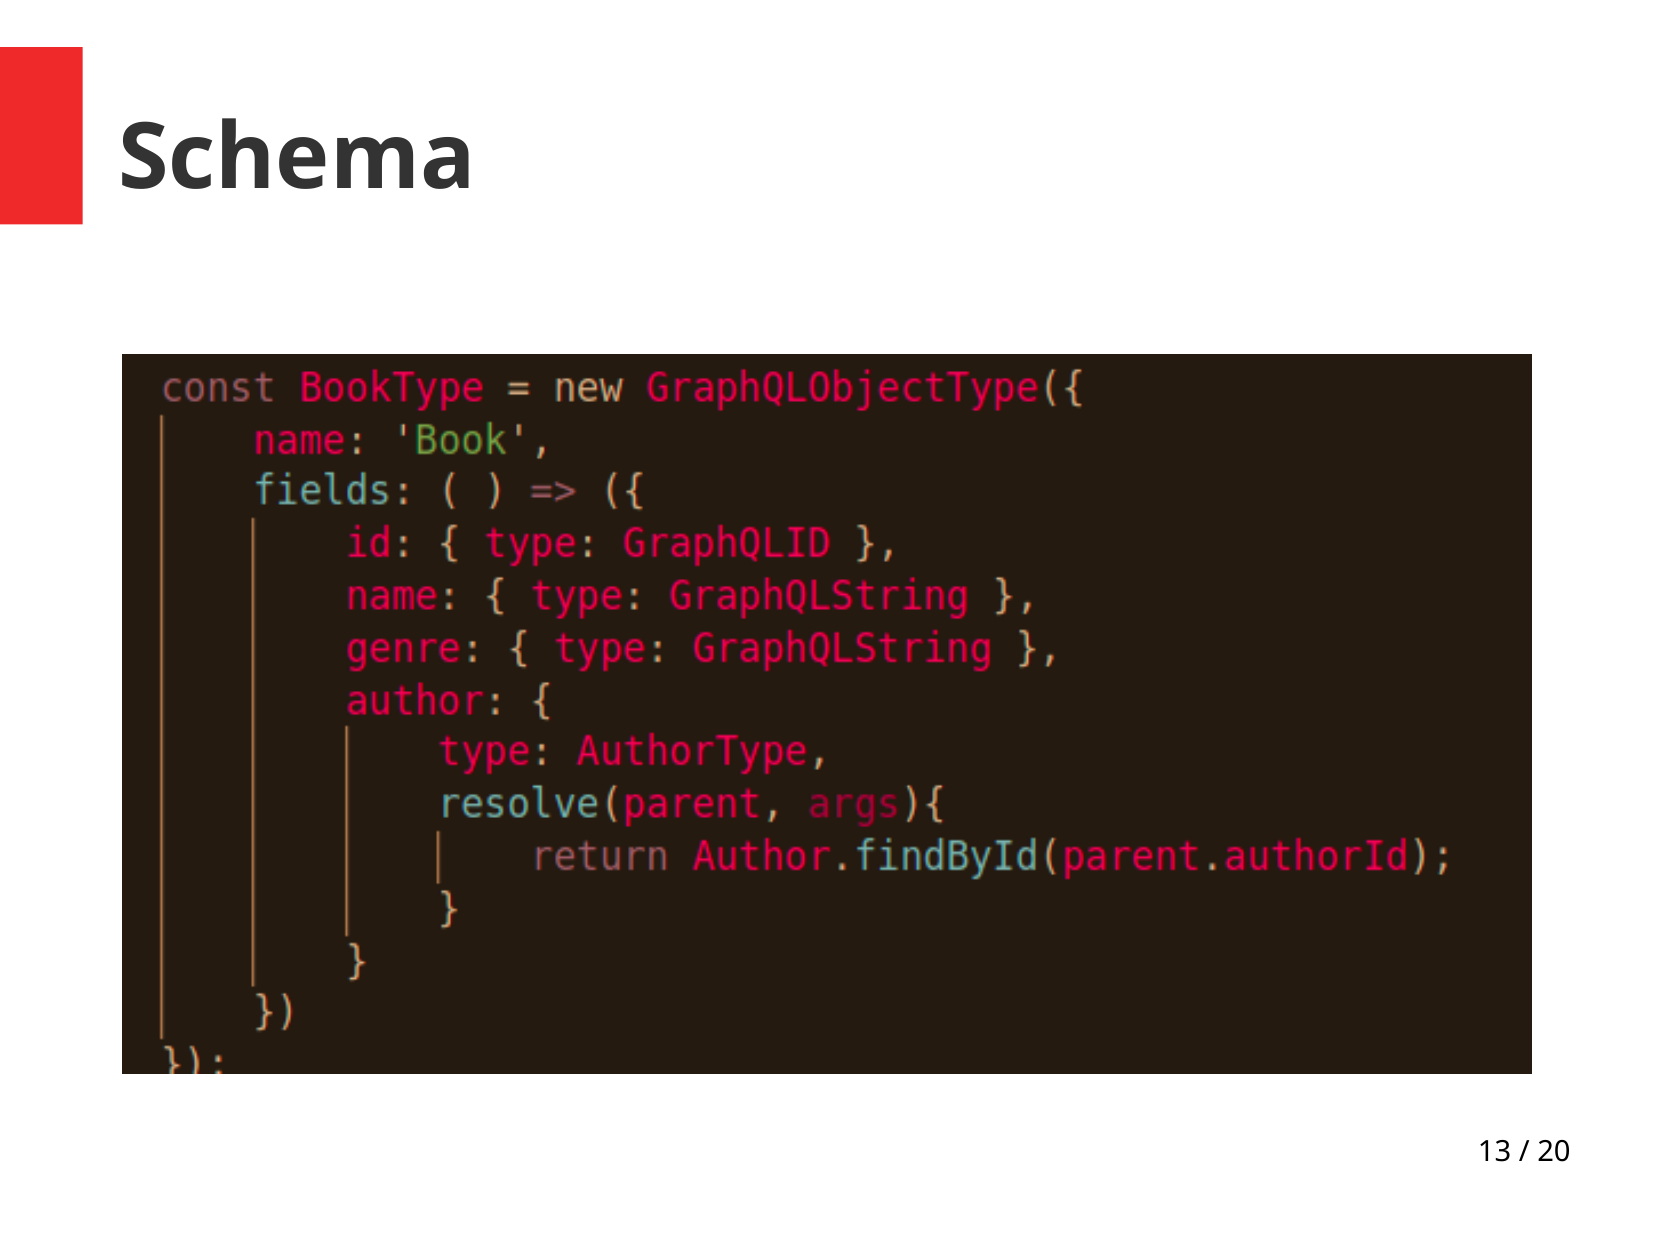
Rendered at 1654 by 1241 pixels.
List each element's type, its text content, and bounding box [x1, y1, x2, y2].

title Schema [118, 49, 1571, 257]
picture [122, 354, 1532, 1074]
